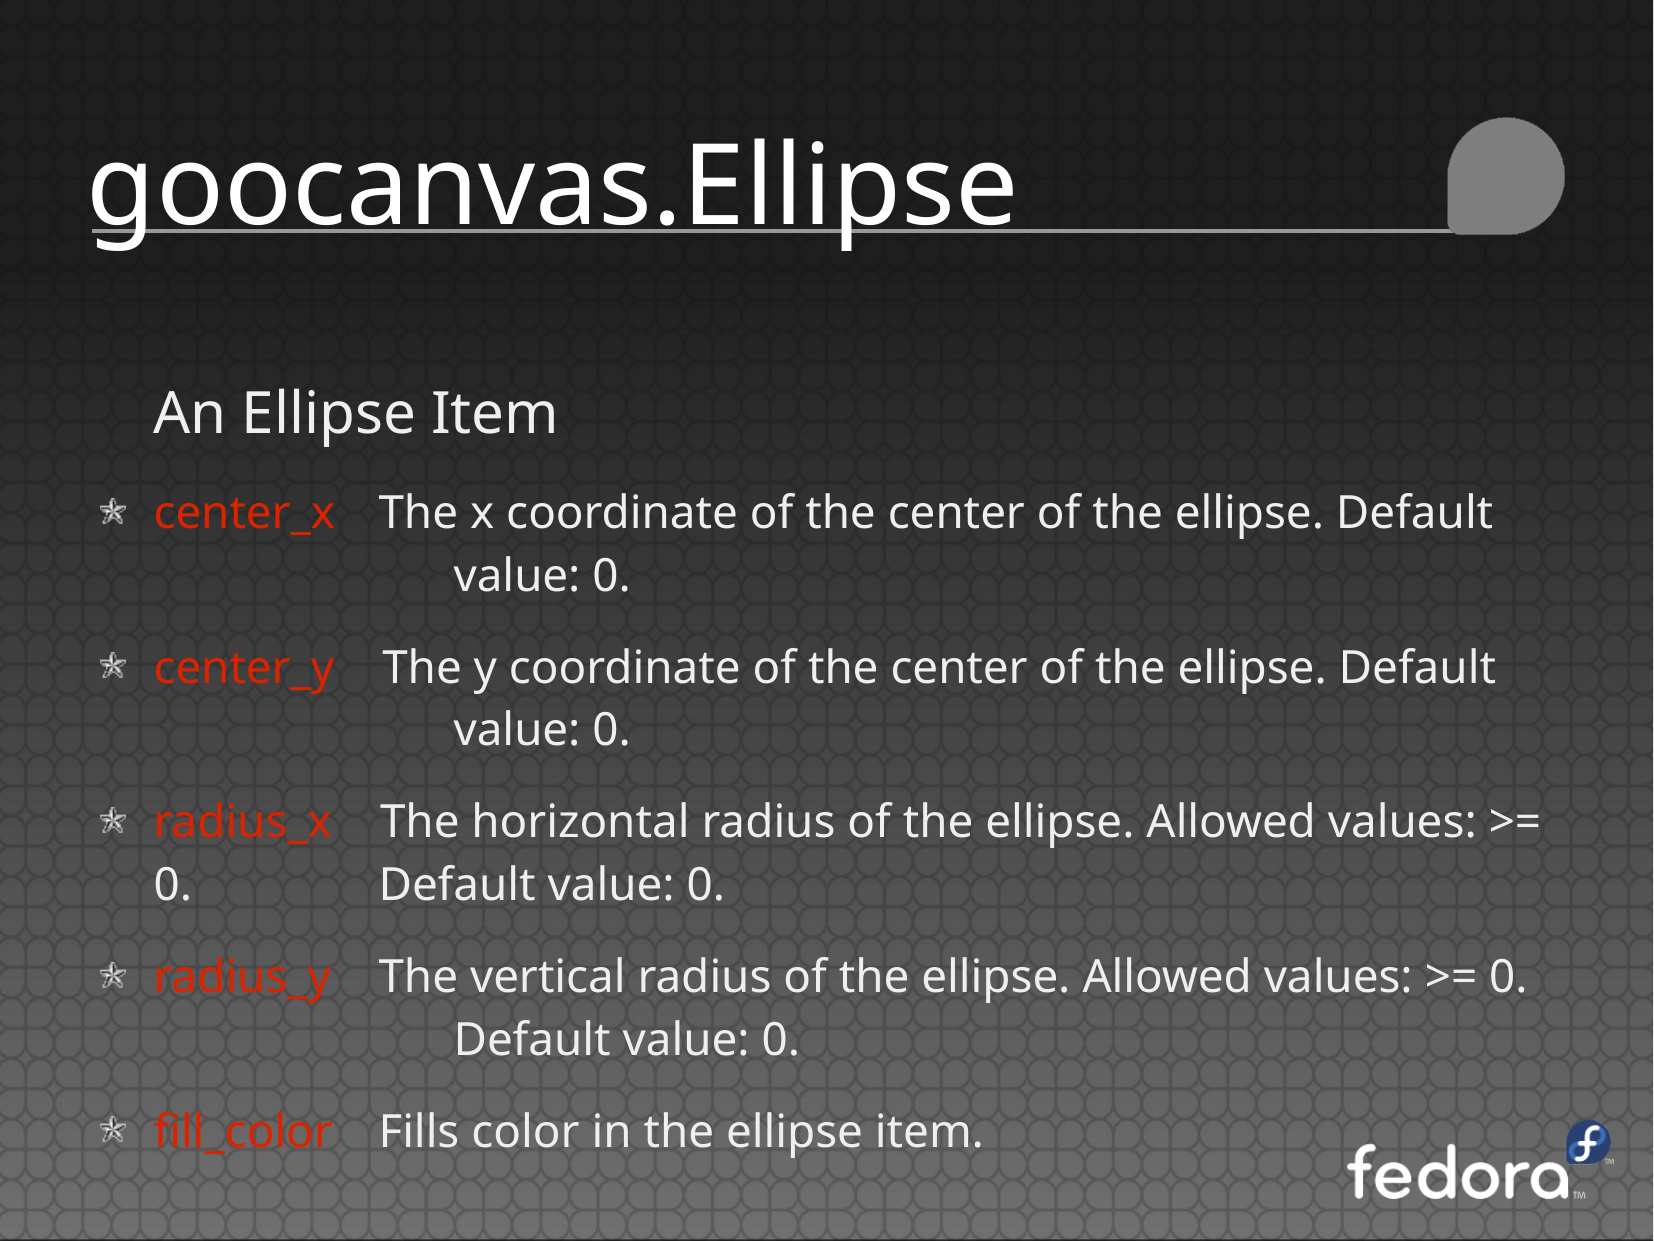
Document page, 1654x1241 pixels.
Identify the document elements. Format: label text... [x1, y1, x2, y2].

list An Ellipse Item center_x The x coordinate of the center of the ellipse. Default value: 0. center_y The y coordinate of the center of the ellipse. Default value: 0. radius_x The horizontal radius of the ellipse. Allowed values: >= 0. Default value: 0. radius_y The vertical radius of the ellipse. Allowed values: >= 0. Default value: 0. fill_color Fills color in the ellipse item. [82, 290, 1571, 1142]
picture [0, 0, 1654, 1241]
title goocanvas.Ellipse [86, 84, 1575, 277]
